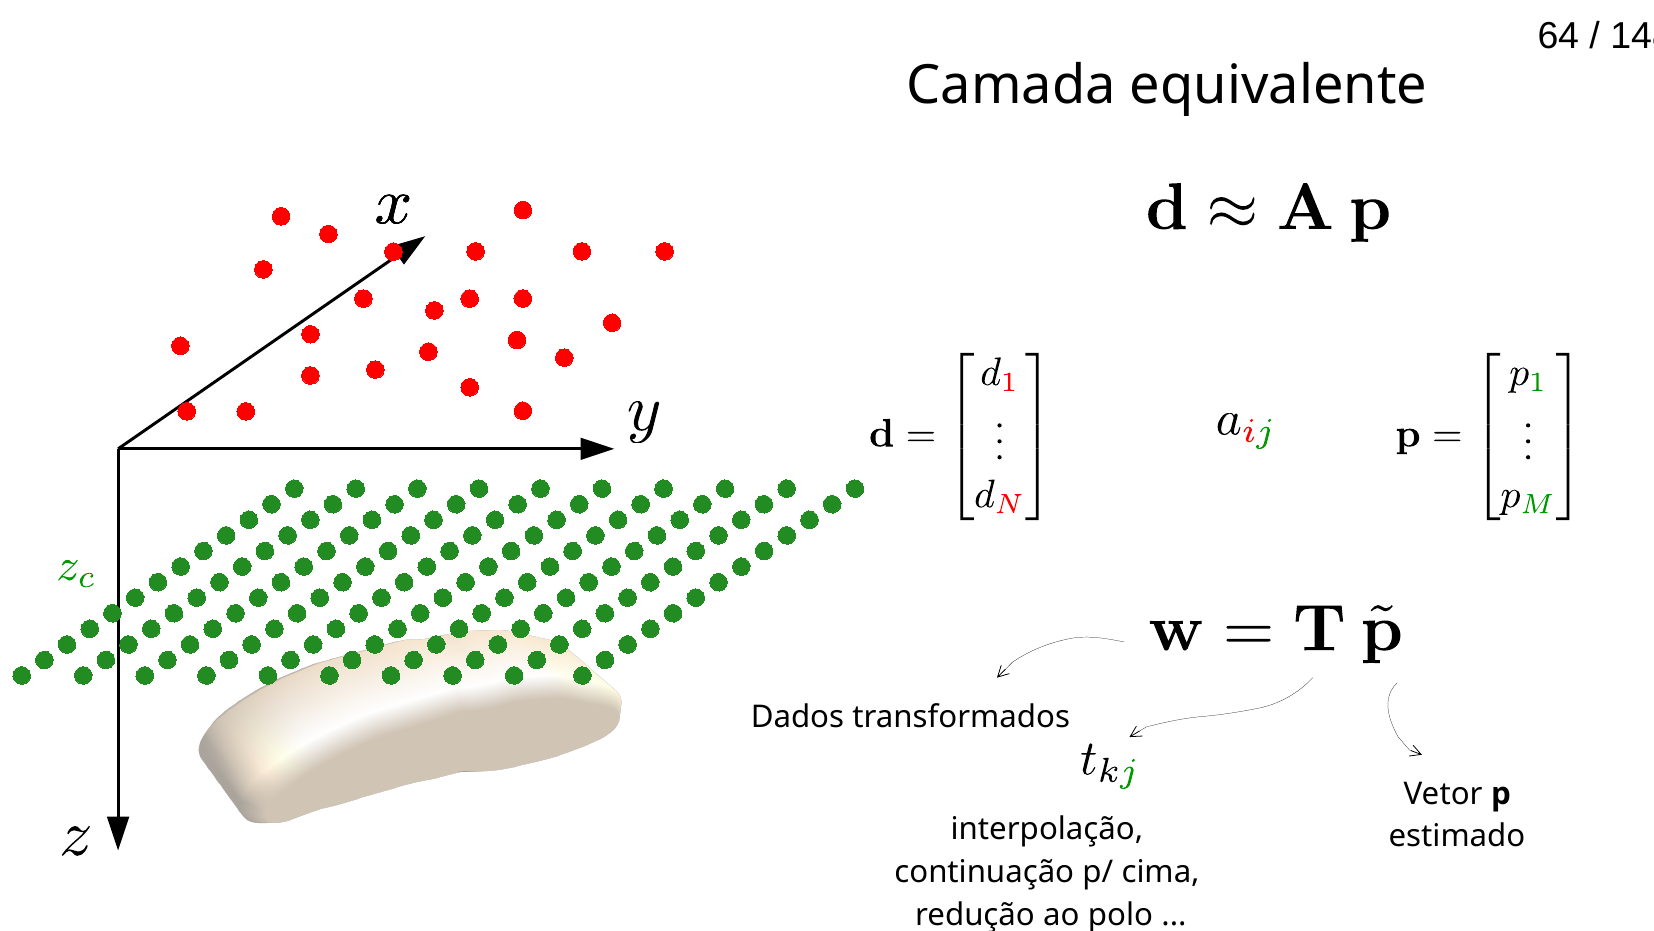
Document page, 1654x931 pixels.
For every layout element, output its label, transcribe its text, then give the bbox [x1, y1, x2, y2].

text_box [596, 651, 614, 669]
text_box [434, 588, 452, 607]
text_box [570, 495, 589, 514]
text_box [135, 666, 154, 685]
text_box [385, 495, 404, 514]
text_box [525, 526, 543, 545]
text_box [363, 510, 381, 529]
text_box [187, 588, 206, 607]
text_box Vetor p estimado [1373, 763, 1654, 815]
text_box [119, 635, 138, 654]
text_box [417, 557, 436, 576]
text_box [249, 588, 268, 607]
text_box [301, 366, 320, 385]
text_box [304, 635, 323, 654]
text_box [142, 619, 161, 638]
text_box [573, 242, 591, 261]
picture [1079, 743, 1139, 789]
text_box [259, 666, 277, 685]
text_box [709, 526, 728, 545]
text_box [502, 542, 520, 560]
text_box [531, 479, 550, 498]
text_box [664, 604, 682, 623]
text_box [424, 510, 443, 529]
picture [56, 560, 95, 588]
text_box [404, 651, 423, 669]
text_box [327, 619, 345, 638]
text_box [301, 325, 320, 344]
text_box [823, 495, 842, 514]
text_box [272, 573, 290, 592]
text_box [194, 542, 213, 560]
text_box [534, 604, 553, 623]
text_box [97, 651, 115, 669]
text_box [470, 479, 488, 498]
text_box [425, 301, 444, 320]
text_box [217, 526, 235, 545]
text_box [557, 588, 575, 607]
text_box [563, 542, 582, 560]
text_box [171, 557, 190, 576]
text_box [220, 651, 238, 669]
text_box [541, 557, 559, 576]
text_box [356, 557, 375, 576]
text_box [670, 510, 689, 529]
text_box [514, 401, 532, 420]
text_box [333, 573, 352, 592]
text_box [366, 360, 385, 379]
text_box <number> / 148 [1414, 0, 1654, 71]
picture [59, 826, 93, 856]
text_box [379, 542, 397, 560]
text_box [443, 666, 462, 685]
text_box [197, 666, 216, 685]
text_box [631, 495, 650, 514]
text_box [310, 588, 329, 607]
text_box [408, 479, 427, 498]
text_box [240, 510, 258, 529]
text_box [466, 242, 485, 261]
text_box [777, 479, 796, 498]
text_box [555, 348, 574, 367]
text_box [602, 557, 621, 576]
text_box Dados transformados [736, 686, 1071, 771]
text_box [35, 651, 54, 669]
text_box [586, 526, 605, 545]
text_box [265, 619, 284, 638]
text_box [573, 666, 592, 685]
text_box Camada equivalente [891, 37, 1616, 113]
text_box [262, 495, 281, 514]
text_box [618, 588, 637, 607]
text_box [479, 557, 498, 576]
text_box [641, 573, 660, 592]
text_box [384, 242, 403, 261]
text_box [165, 604, 183, 623]
text_box [508, 331, 526, 349]
text_box [495, 588, 514, 607]
text_box [846, 479, 864, 498]
text_box [603, 313, 621, 332]
text_box [709, 573, 728, 592]
text_box [349, 604, 368, 623]
text_box [686, 542, 705, 560]
text_box [58, 635, 76, 654]
text_box [401, 526, 420, 545]
text_box [511, 619, 530, 638]
text_box [365, 635, 384, 654]
text_box [593, 479, 611, 498]
text_box [505, 666, 523, 685]
text_box [579, 573, 598, 592]
text_box [508, 495, 527, 514]
picture [1393, 351, 1584, 522]
text_box [440, 542, 459, 560]
text_box [103, 604, 122, 623]
text_box [12, 666, 31, 685]
text_box [654, 479, 673, 498]
picture [867, 351, 1054, 522]
text_box [80, 619, 99, 638]
text_box [573, 619, 592, 638]
text_box [427, 635, 446, 654]
text_box [625, 542, 644, 560]
text_box [472, 604, 491, 623]
text_box [463, 526, 482, 545]
text_box [547, 510, 566, 529]
picture [1215, 413, 1275, 449]
text_box [171, 336, 190, 355]
text_box [693, 495, 712, 514]
text_box [372, 588, 391, 607]
text_box [236, 402, 255, 421]
text_box [450, 619, 468, 638]
text_box [686, 588, 705, 607]
text_box [456, 573, 475, 592]
text_box [488, 635, 507, 654]
text_box [346, 479, 365, 498]
text_box [513, 289, 532, 308]
text_box [655, 242, 674, 261]
text_box [181, 635, 199, 654]
text_box [226, 604, 245, 623]
text_box [254, 260, 273, 279]
text_box [648, 526, 666, 545]
picture [626, 401, 662, 443]
picture [1145, 602, 1406, 666]
text_box [203, 619, 222, 638]
text_box [294, 557, 313, 576]
text_box [732, 510, 751, 529]
text_box [486, 510, 504, 529]
text_box [527, 651, 546, 669]
text_box [732, 557, 751, 576]
text_box [716, 479, 734, 498]
text_box [278, 526, 297, 545]
text_box [550, 635, 569, 654]
text_box [800, 510, 819, 529]
text_box [388, 619, 407, 638]
text_box [177, 402, 196, 421]
text_box [595, 604, 614, 623]
text_box [317, 542, 336, 560]
text_box [126, 588, 145, 607]
text_box [641, 619, 660, 638]
text_box interpolação, continuação p/ cima, redução ao polo ... [879, 798, 1343, 918]
text_box [340, 526, 359, 545]
text_box [609, 510, 627, 529]
text_box [518, 573, 537, 592]
text_box [343, 651, 361, 669]
text_box [419, 342, 438, 361]
text_box [74, 666, 93, 685]
text_box [281, 651, 300, 669]
text_box [618, 635, 637, 654]
text_box [395, 573, 413, 592]
text_box [514, 201, 532, 219]
text_box [285, 479, 304, 498]
text_box [288, 604, 306, 623]
text_box [256, 542, 274, 560]
text_box [354, 289, 373, 308]
text_box [664, 557, 682, 576]
text_box [210, 573, 229, 592]
text_box [466, 651, 485, 669]
text_box [242, 635, 261, 654]
picture [1145, 183, 1392, 242]
text_box [755, 495, 773, 514]
text_box [324, 495, 342, 514]
text_box [320, 666, 339, 685]
picture [374, 194, 413, 224]
text_box [447, 495, 466, 514]
text_box [319, 225, 338, 243]
text_box [158, 651, 177, 669]
text_box [460, 289, 479, 308]
text_box [272, 207, 290, 226]
text_box [149, 573, 167, 592]
text_box [411, 604, 430, 623]
text_box [382, 666, 400, 685]
text_box [777, 526, 796, 545]
text_box [233, 557, 252, 576]
text_box [755, 542, 773, 560]
text_box [460, 378, 479, 397]
text_box [301, 510, 320, 529]
